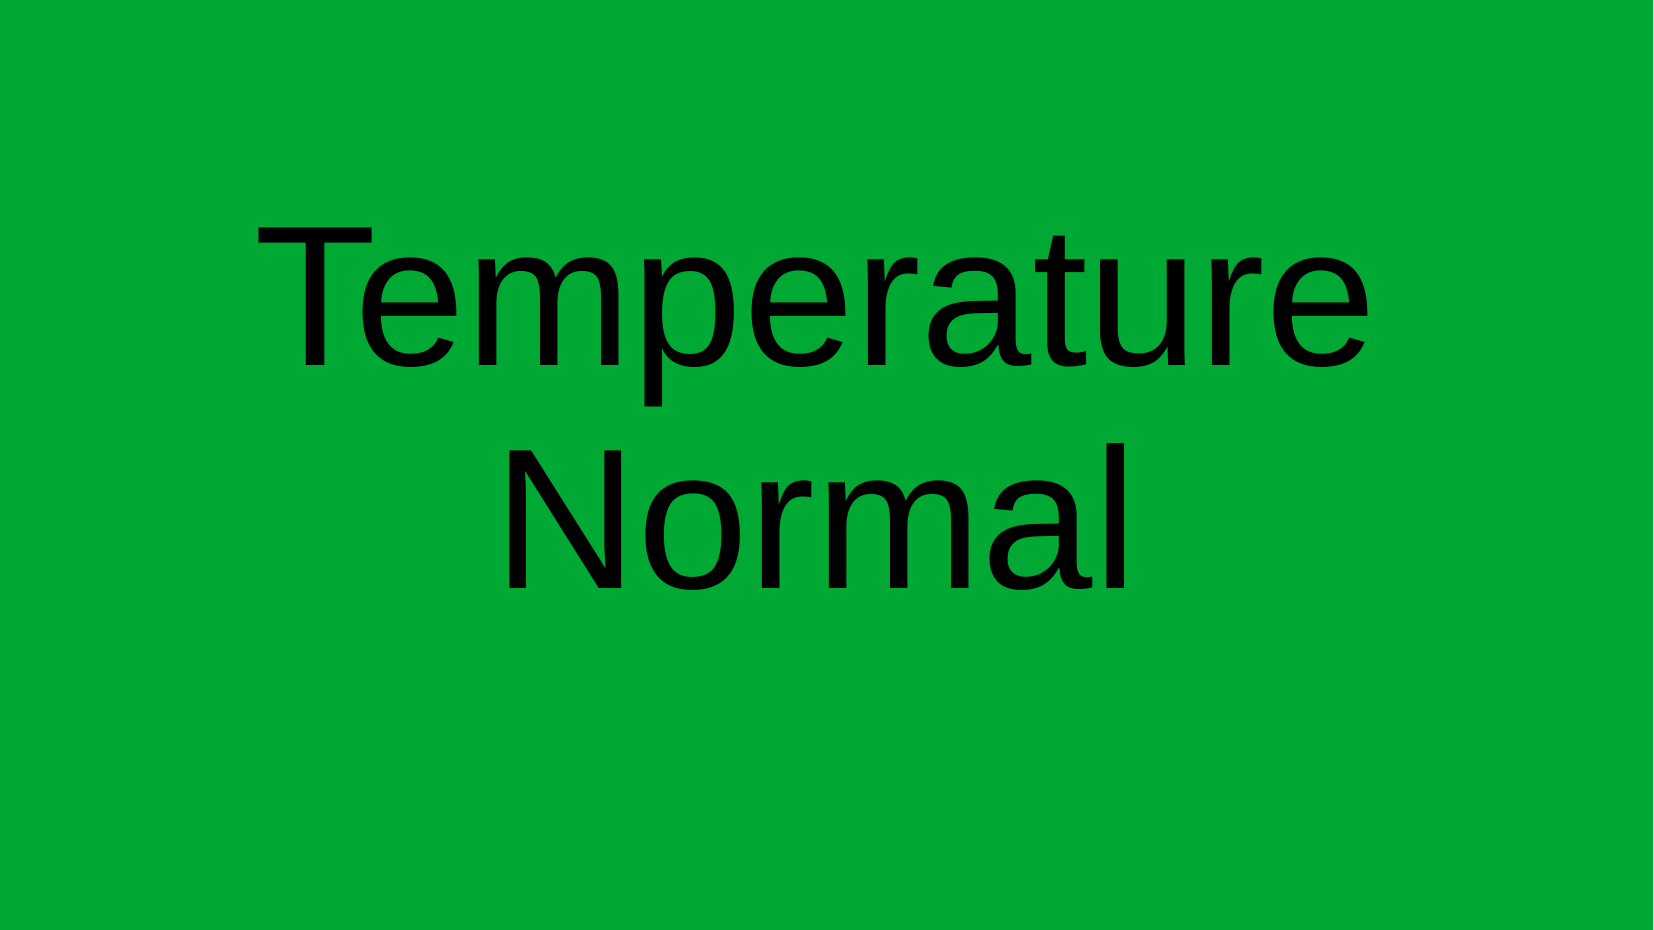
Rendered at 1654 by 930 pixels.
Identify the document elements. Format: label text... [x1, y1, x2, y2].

title Temperature Normal [71, 184, 1560, 632]
